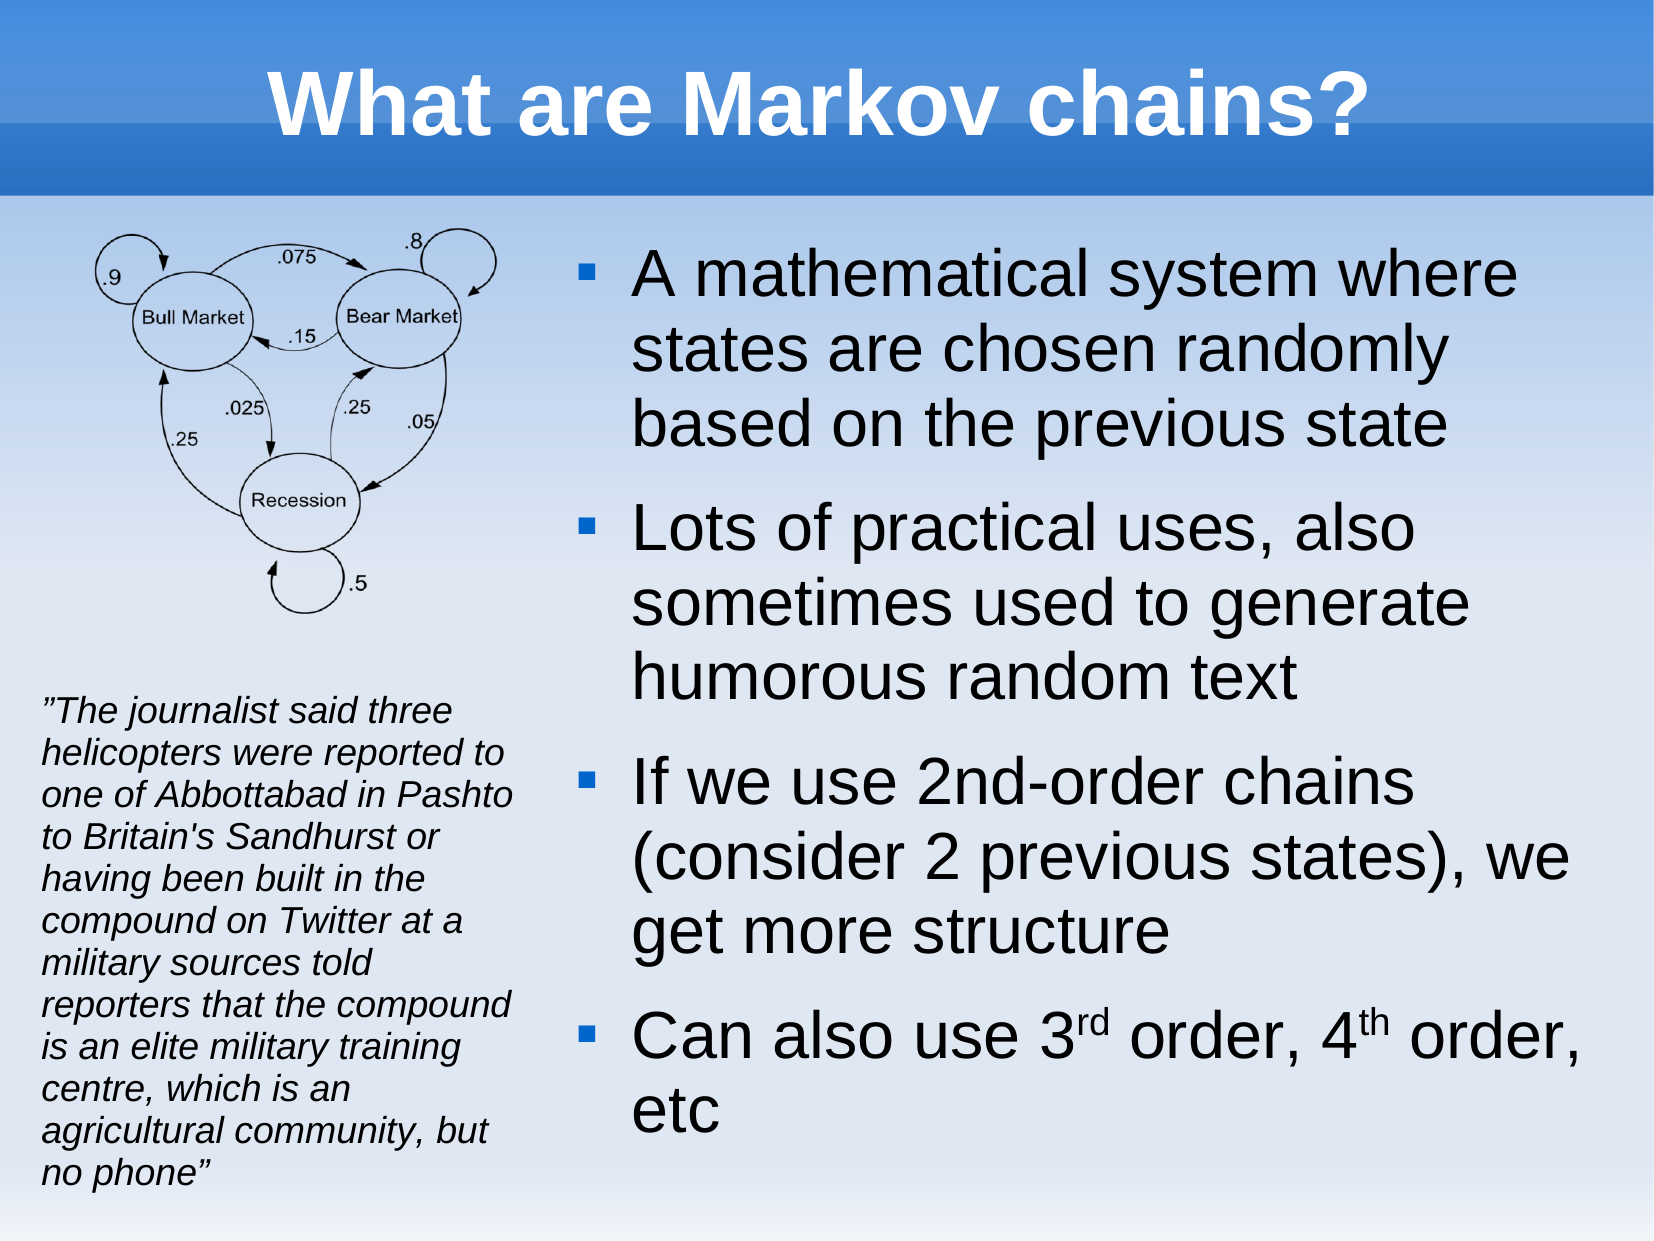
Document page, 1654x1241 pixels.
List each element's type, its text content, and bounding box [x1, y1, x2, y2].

list A mathematical system where states are chosen randomly based on the previous state Lots of practical uses, also sometimes used to generate humorous random text If we use 2nd-order chains (consider 2 previous states), we get more structure Can also use 3rd order, 4th order, etc [561, 236, 1601, 1150]
text_box ”The journalist said three helicopters were reported to one of Abbottabad in Pashto to Britain's Sandhurst or having been built in the compound on Twitter at a military sources told reporters that the compound is an elite military training centre, which is an agricultural community, but no phone” [0, 689, 518, 1211]
picture [0, 0, 1654, 1241]
title What are Markov chains? [76, 7, 1565, 200]
